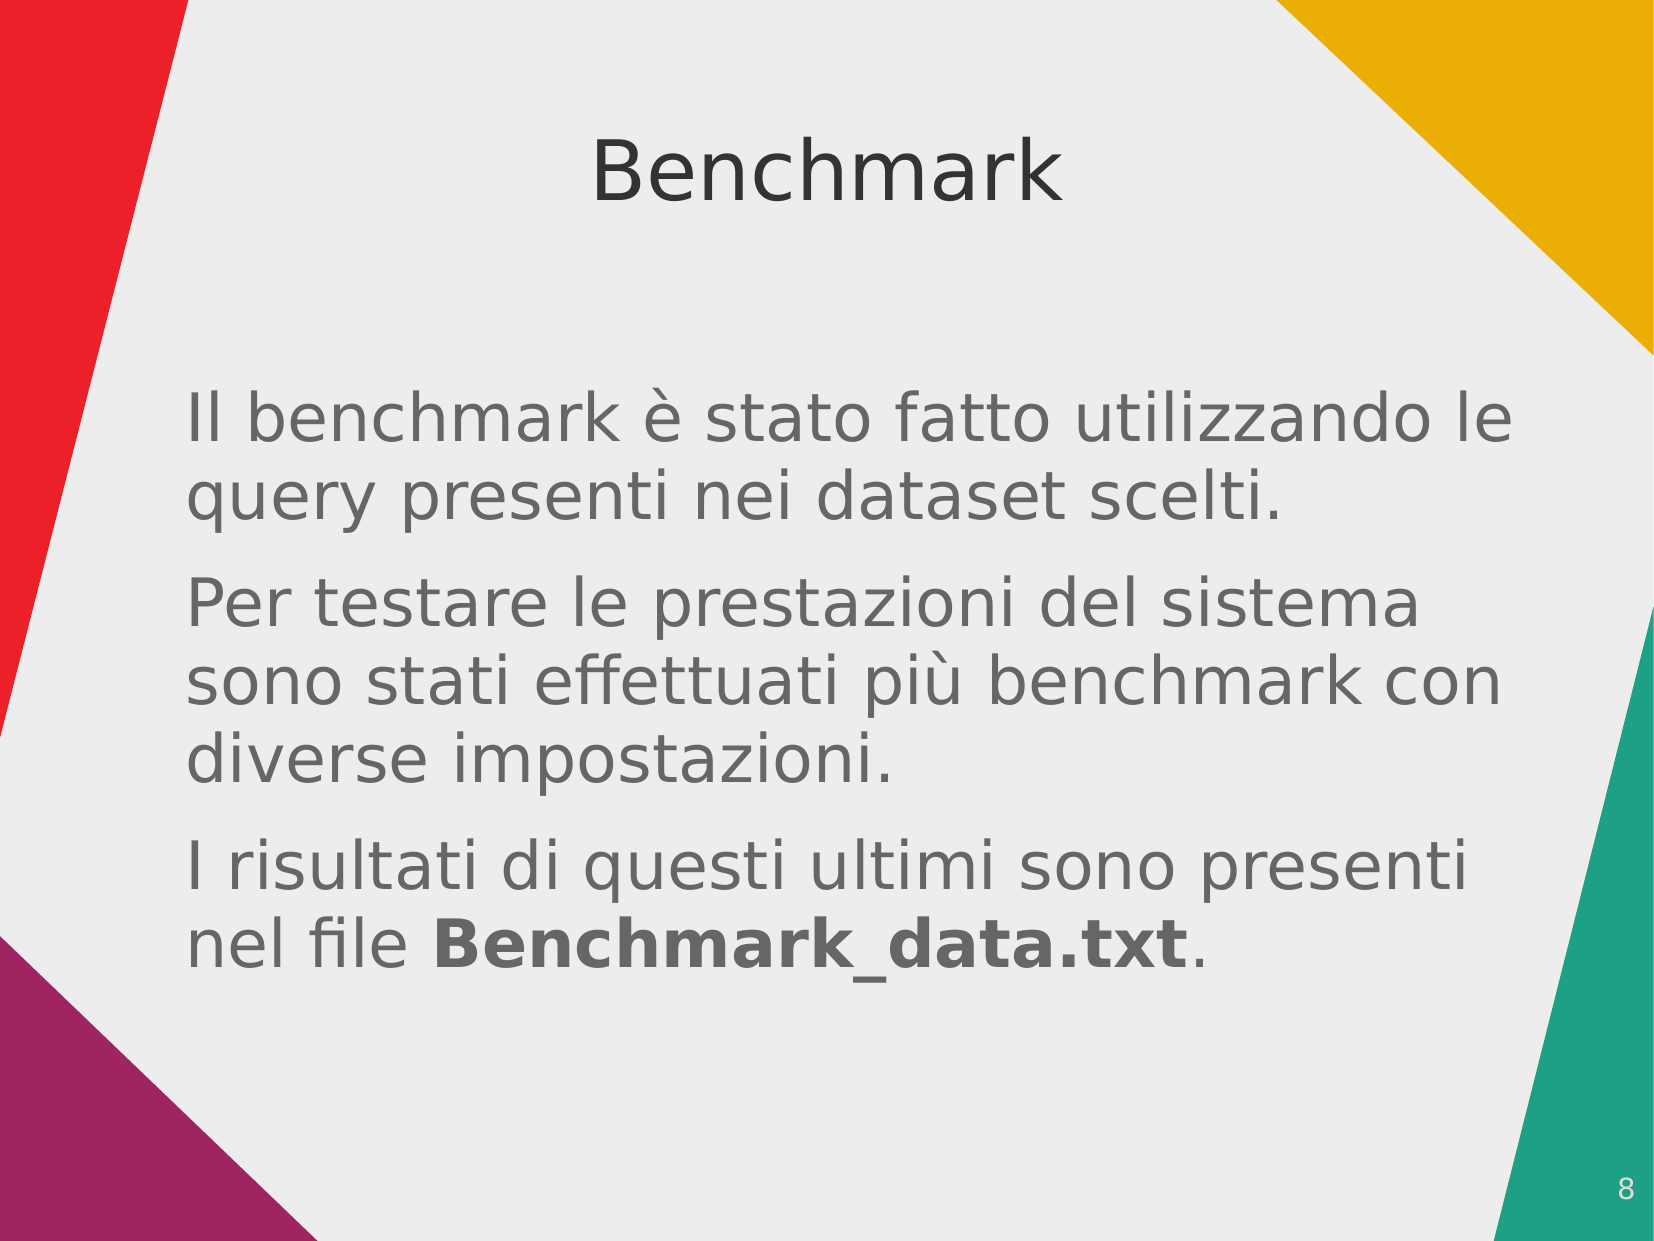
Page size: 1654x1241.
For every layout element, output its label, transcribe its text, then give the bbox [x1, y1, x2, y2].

title Benchmark [114, 73, 1539, 271]
list Il benchmark è stato fatto utilizzando le query presenti nei dataset scelti. Per testare le prestazioni del sistema sono stati effettuati più benchmark con diverse impostazioni. I risultati di questi ultimi sono presenti nel file Benchmark_data.txt. [114, 379, 1539, 1111]
